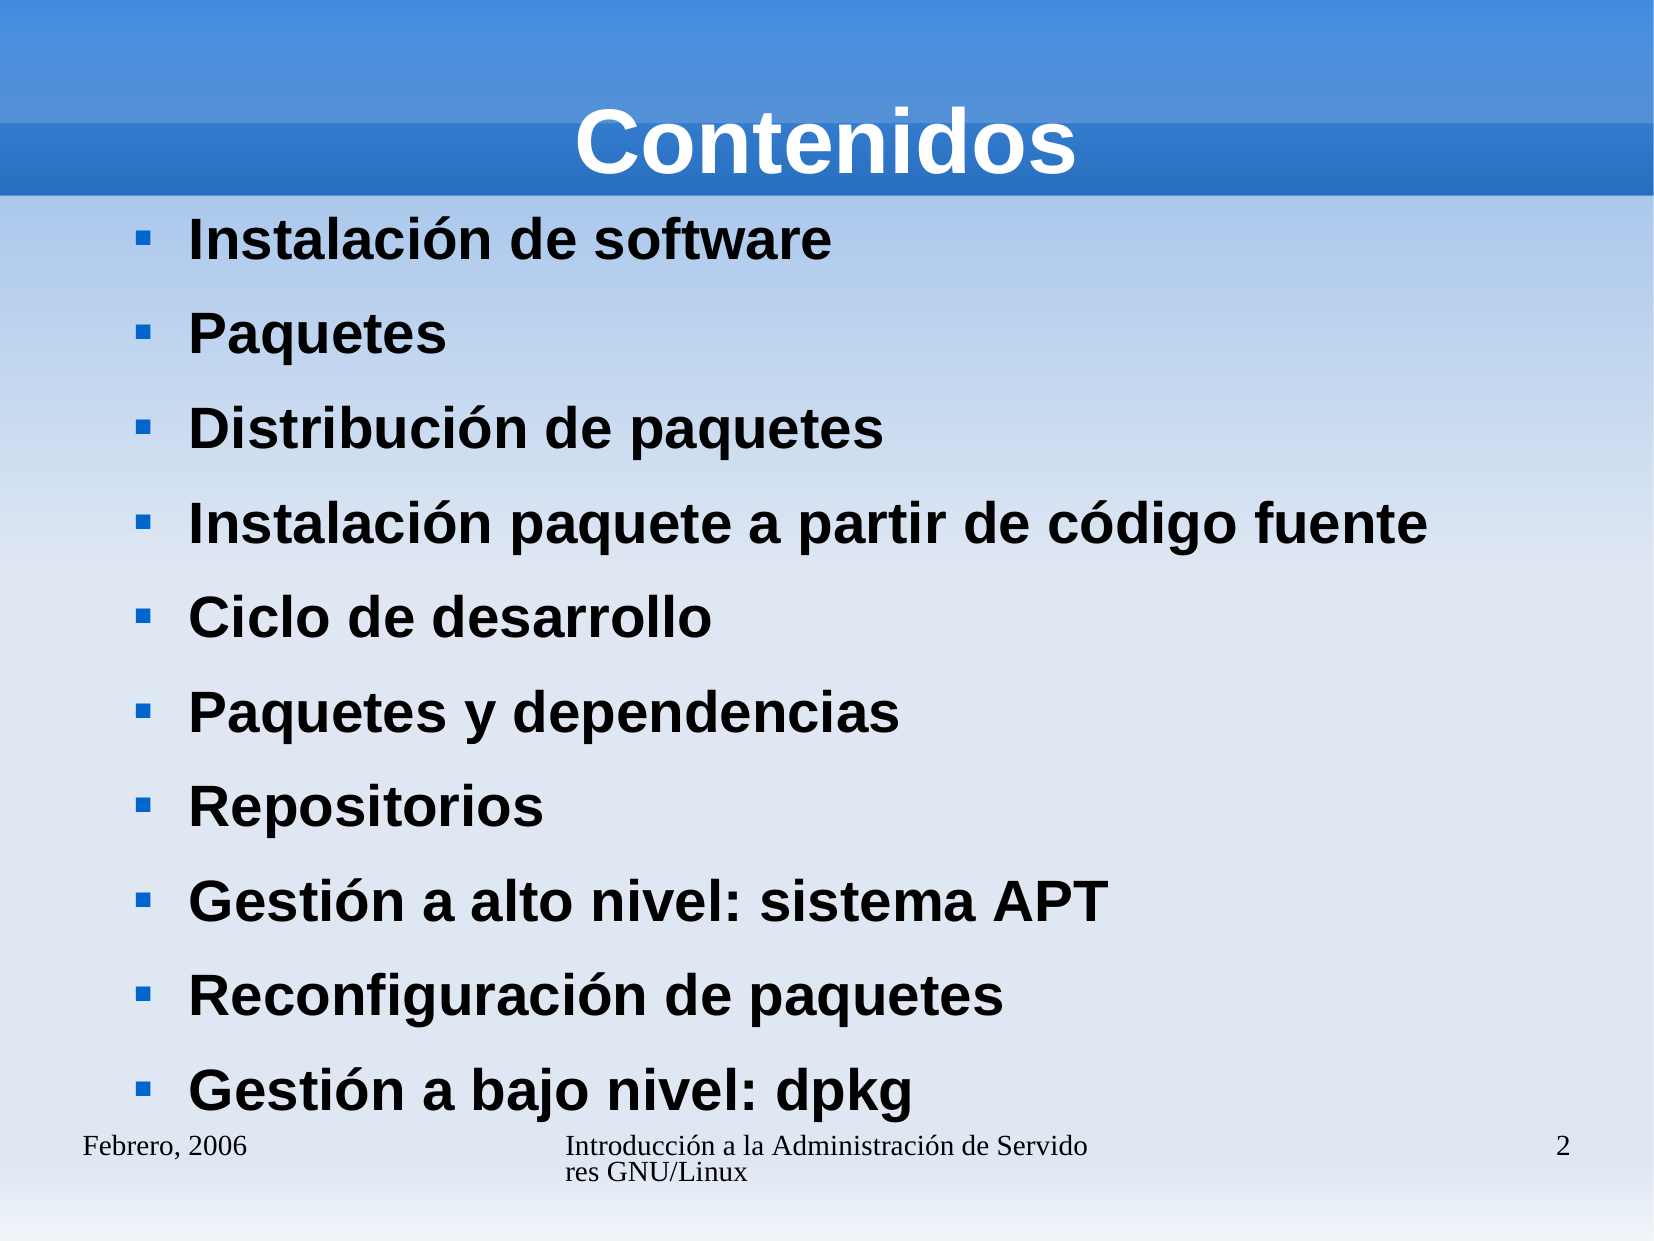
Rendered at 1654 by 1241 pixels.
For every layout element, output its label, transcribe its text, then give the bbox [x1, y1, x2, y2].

list Instalación de software Paquetes Distribución de paquetes Instalación paquete a partir de código fuente Ciclo de desarrollo Paquetes y dependencias Repositorios Gestión a alto nivel: sistema APT Reconfiguración de paquetes Gestión a bajo nivel: dpkg [118, 206, 1536, 1182]
title Contenidos [88, 37, 1565, 246]
picture [0, 0, 1654, 1241]
